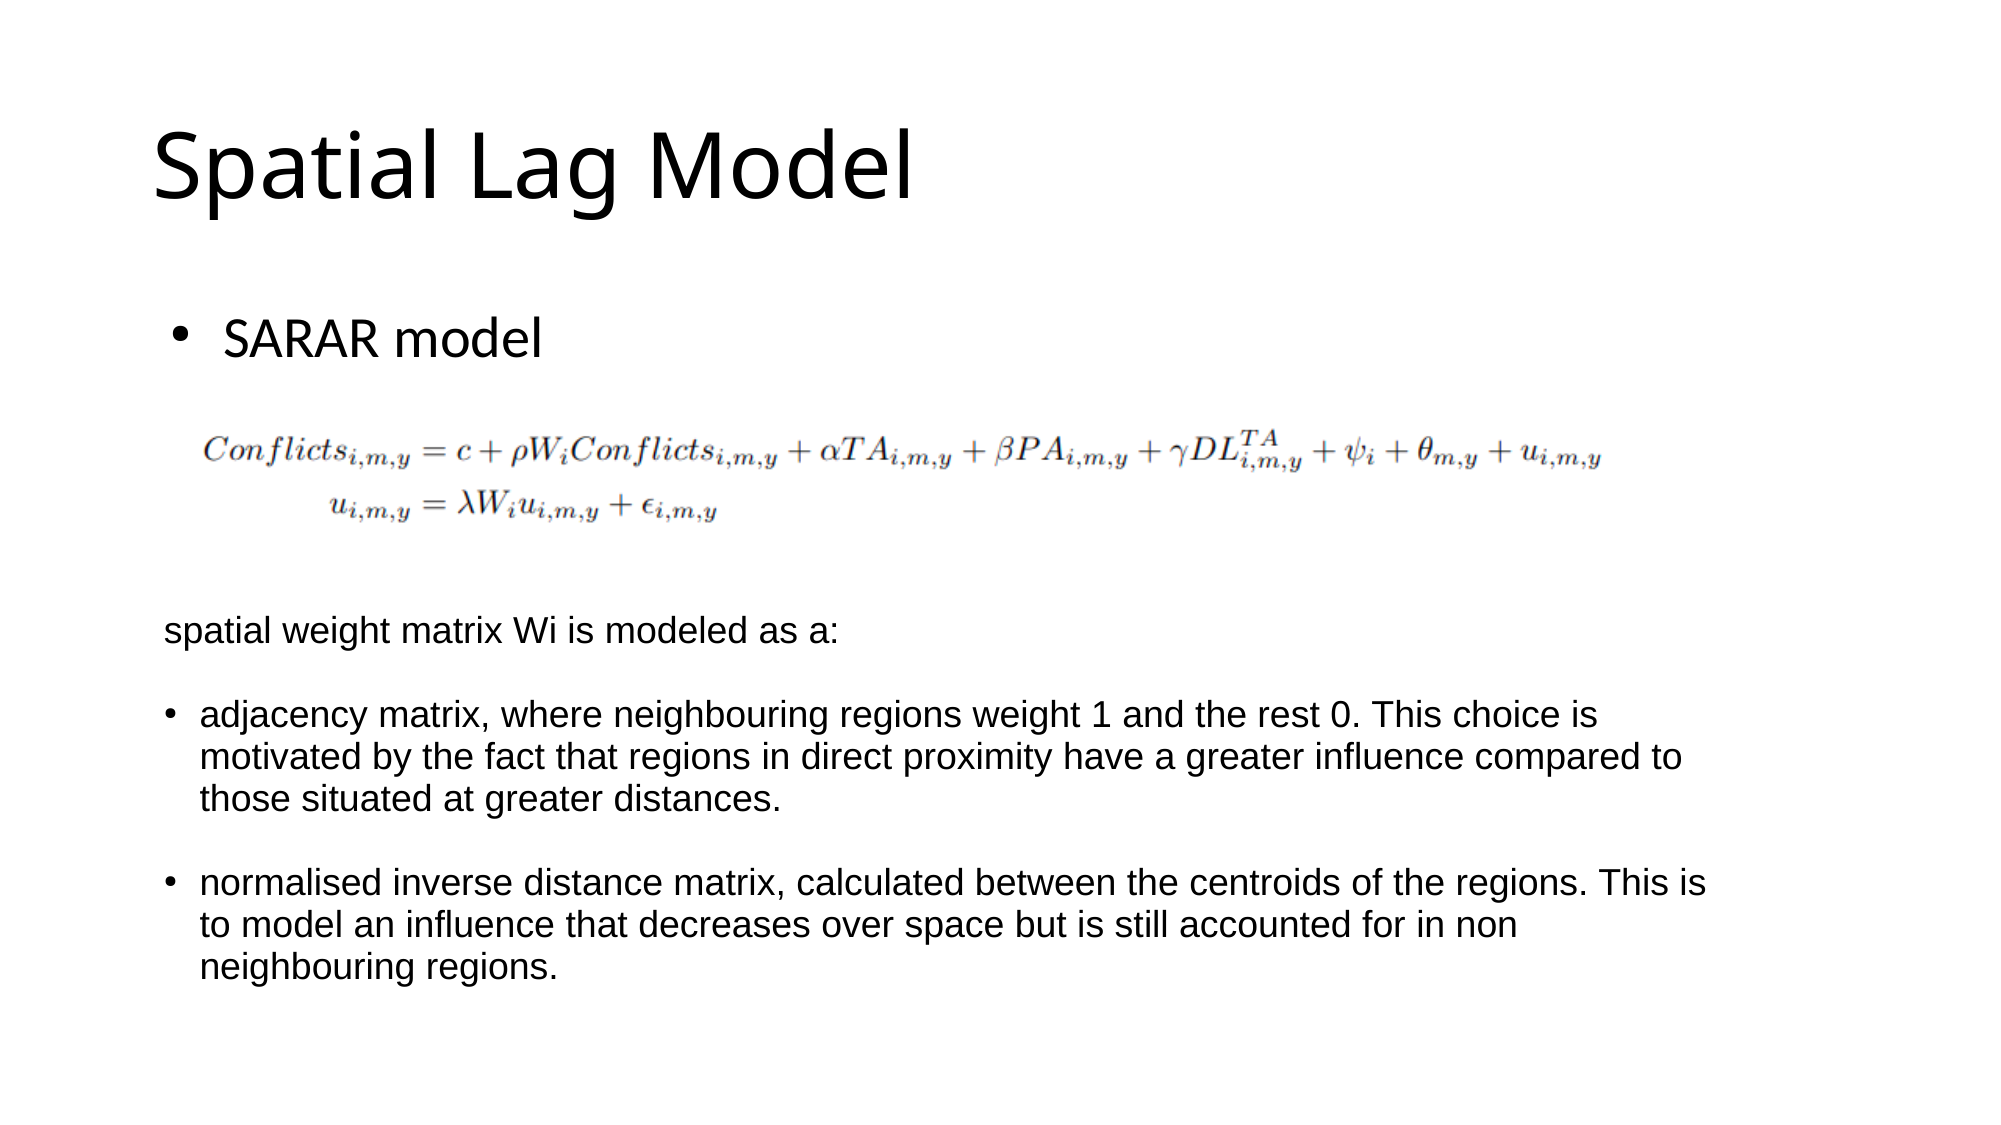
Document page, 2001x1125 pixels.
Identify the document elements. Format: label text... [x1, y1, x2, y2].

list SARAR model [137, 299, 1863, 1014]
title Spatial Lag Model [137, 59, 1863, 278]
picture [188, 413, 1611, 529]
text_box spatial weight matrix Wi is modeled as a: adjacency matrix, where neighbouring regions weight 1 and the rest 0. This choice is motivated by the fact that regions in direct proximity have a greater influence compared to those situated at greater distances. normalised inverse distance matrix, calculated between the centroids of the regions. This is to model an influence that decreases over space but is still accounted for in non neighbouring regions. [149, 602, 1737, 1016]
